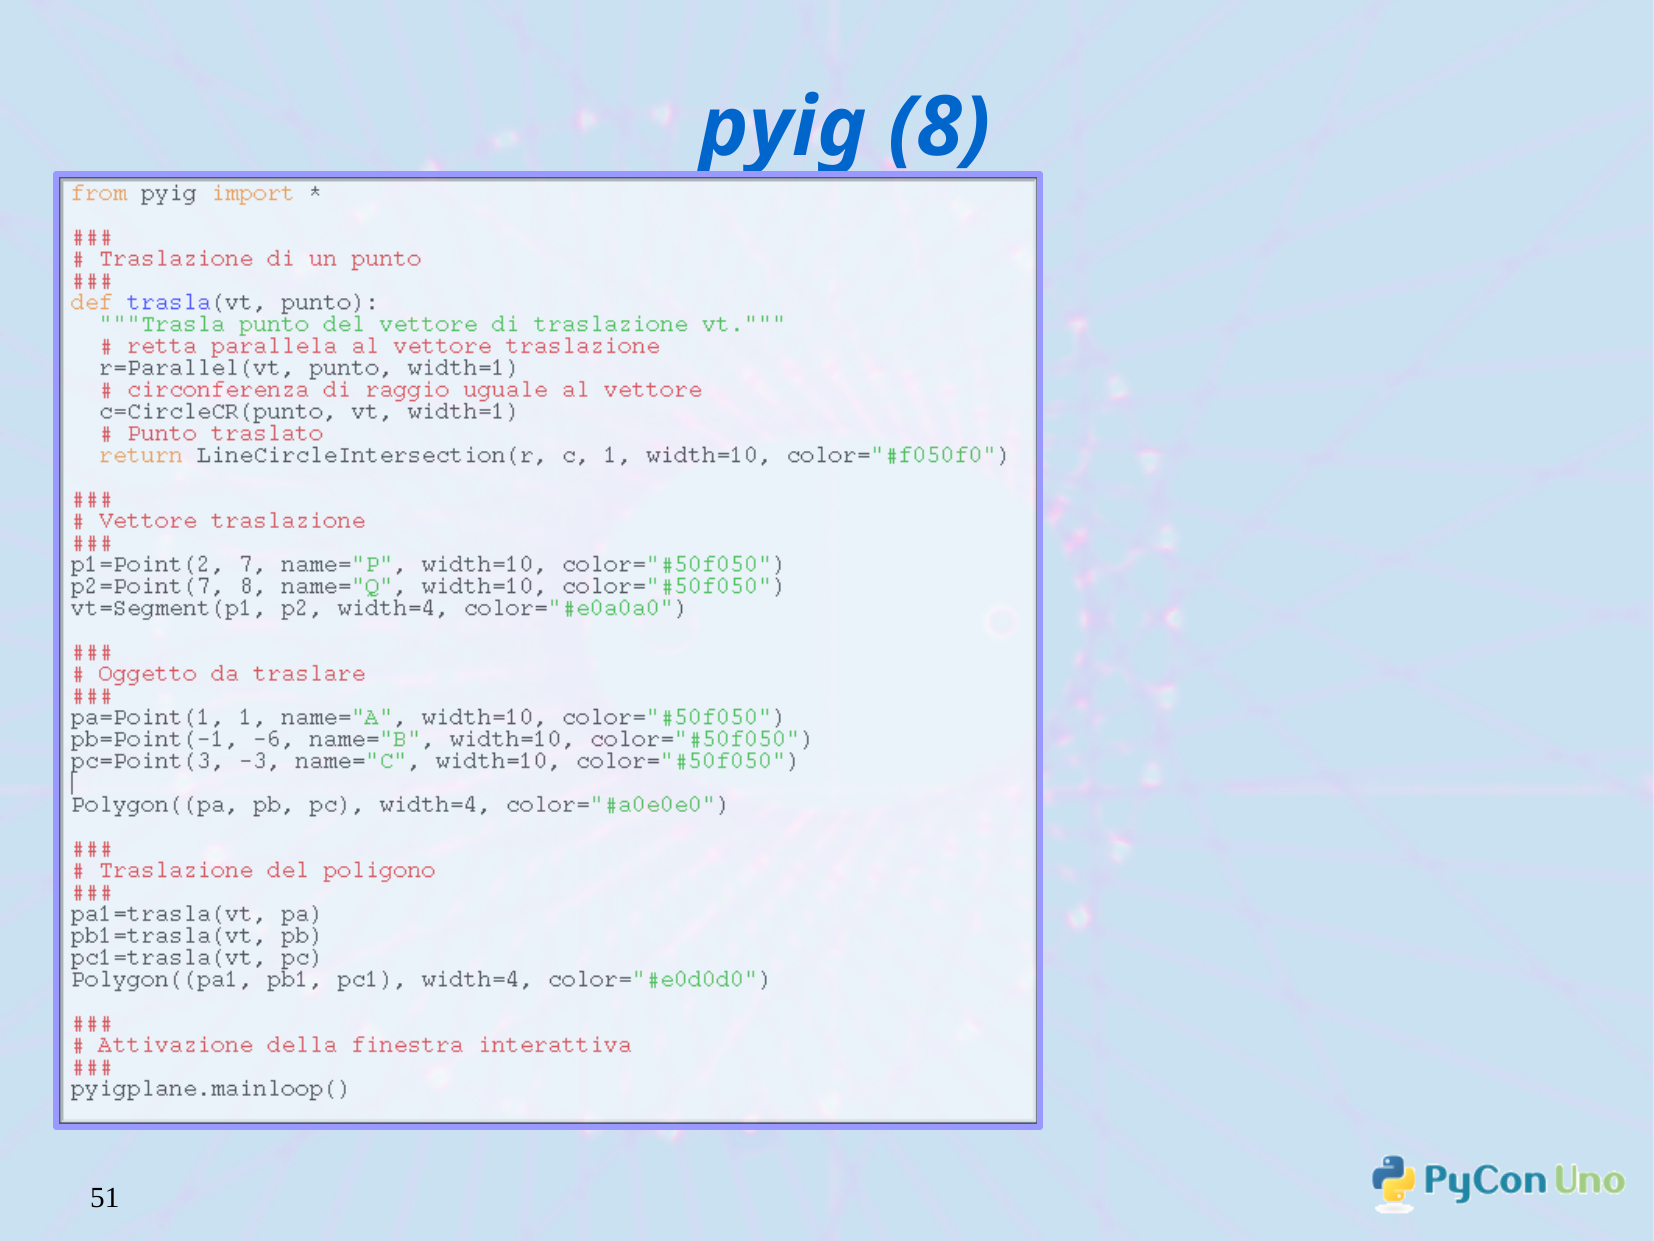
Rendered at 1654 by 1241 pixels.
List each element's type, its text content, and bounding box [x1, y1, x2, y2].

picture [0, 0, 1654, 1241]
title pyig (8) [139, 19, 1552, 227]
